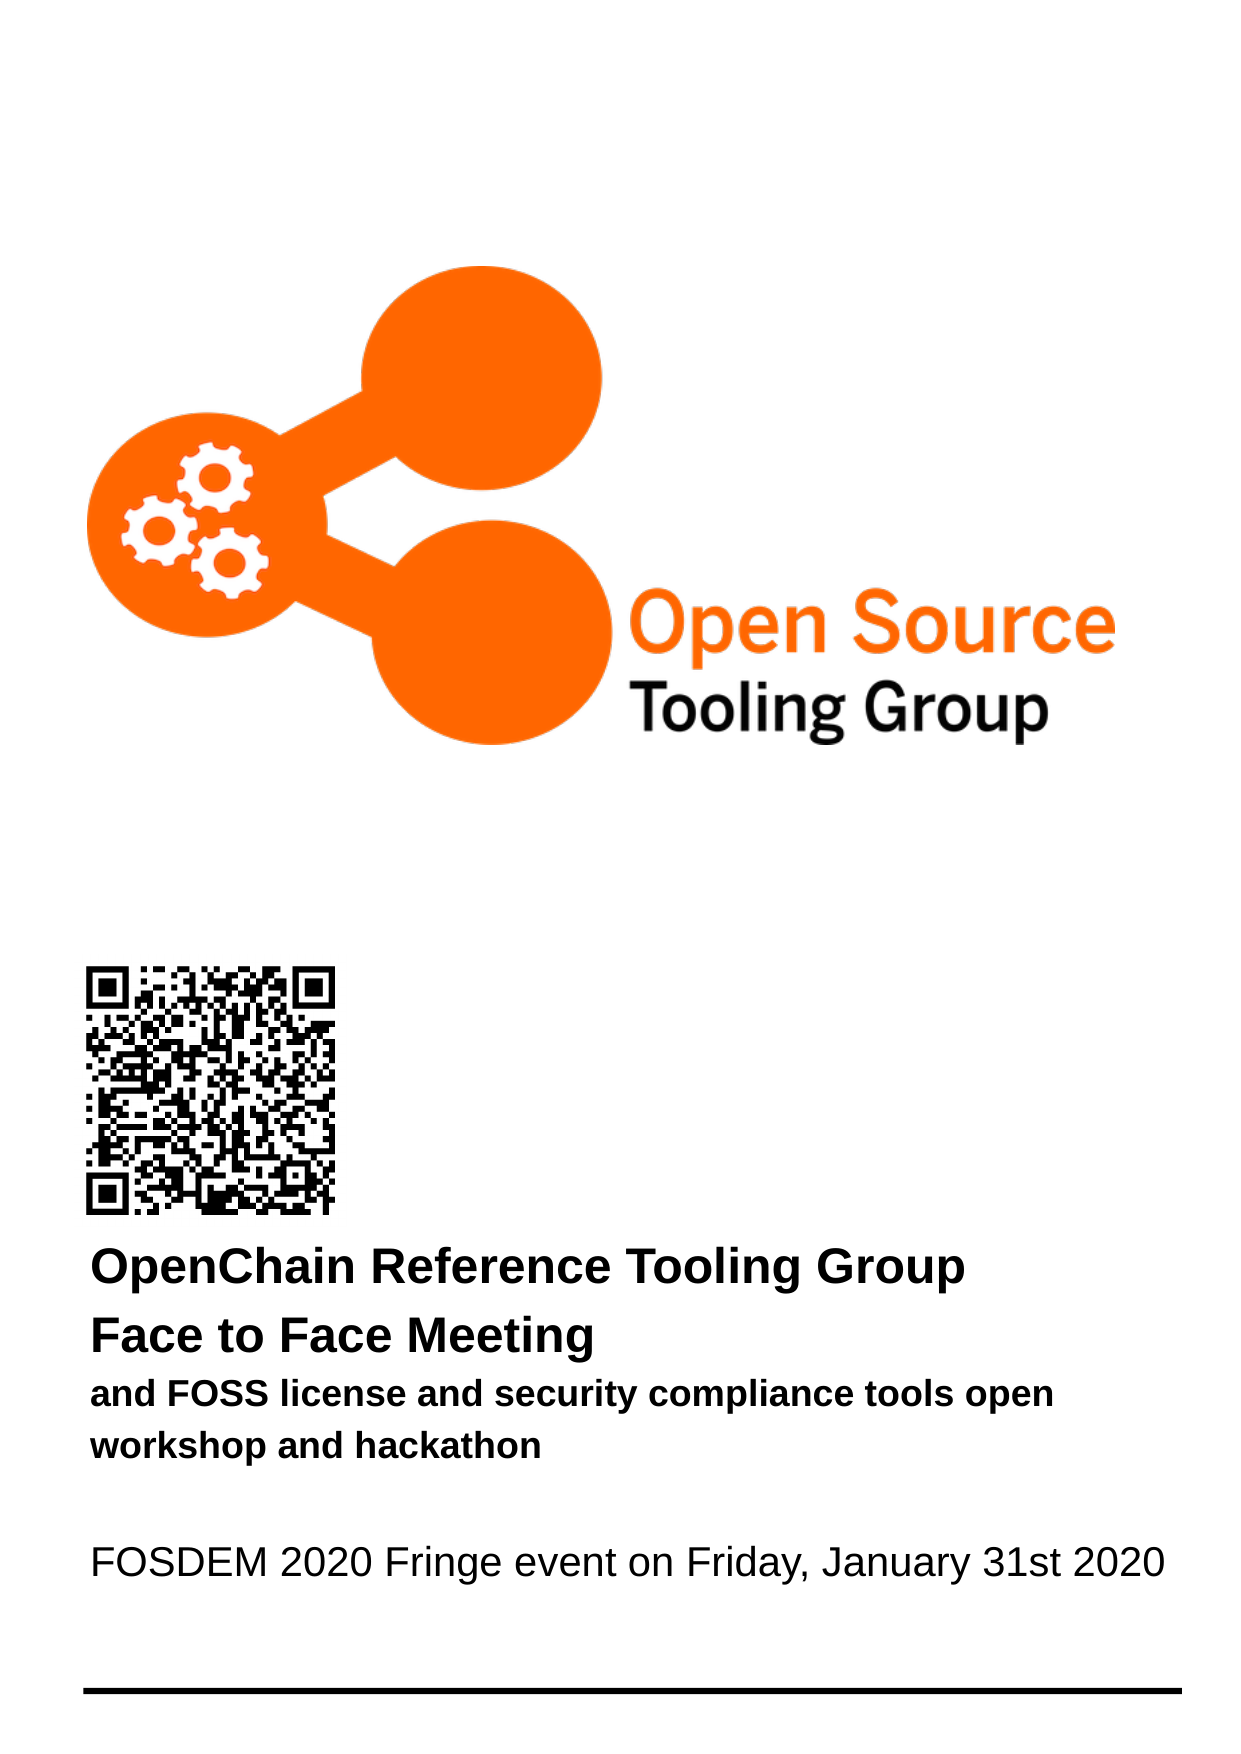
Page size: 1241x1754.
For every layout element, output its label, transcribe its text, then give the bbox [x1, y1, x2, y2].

picture [74, 954, 347, 1227]
picture [87, 266, 1115, 745]
subtitle OpenChain Reference Tooling Group Face to Face Meeting and FOSS license and security compliance tools open workshop and hackathon FOSDEM 2020 Fringe event on Friday, January 31st 2020 [71, 1205, 1241, 1739]
